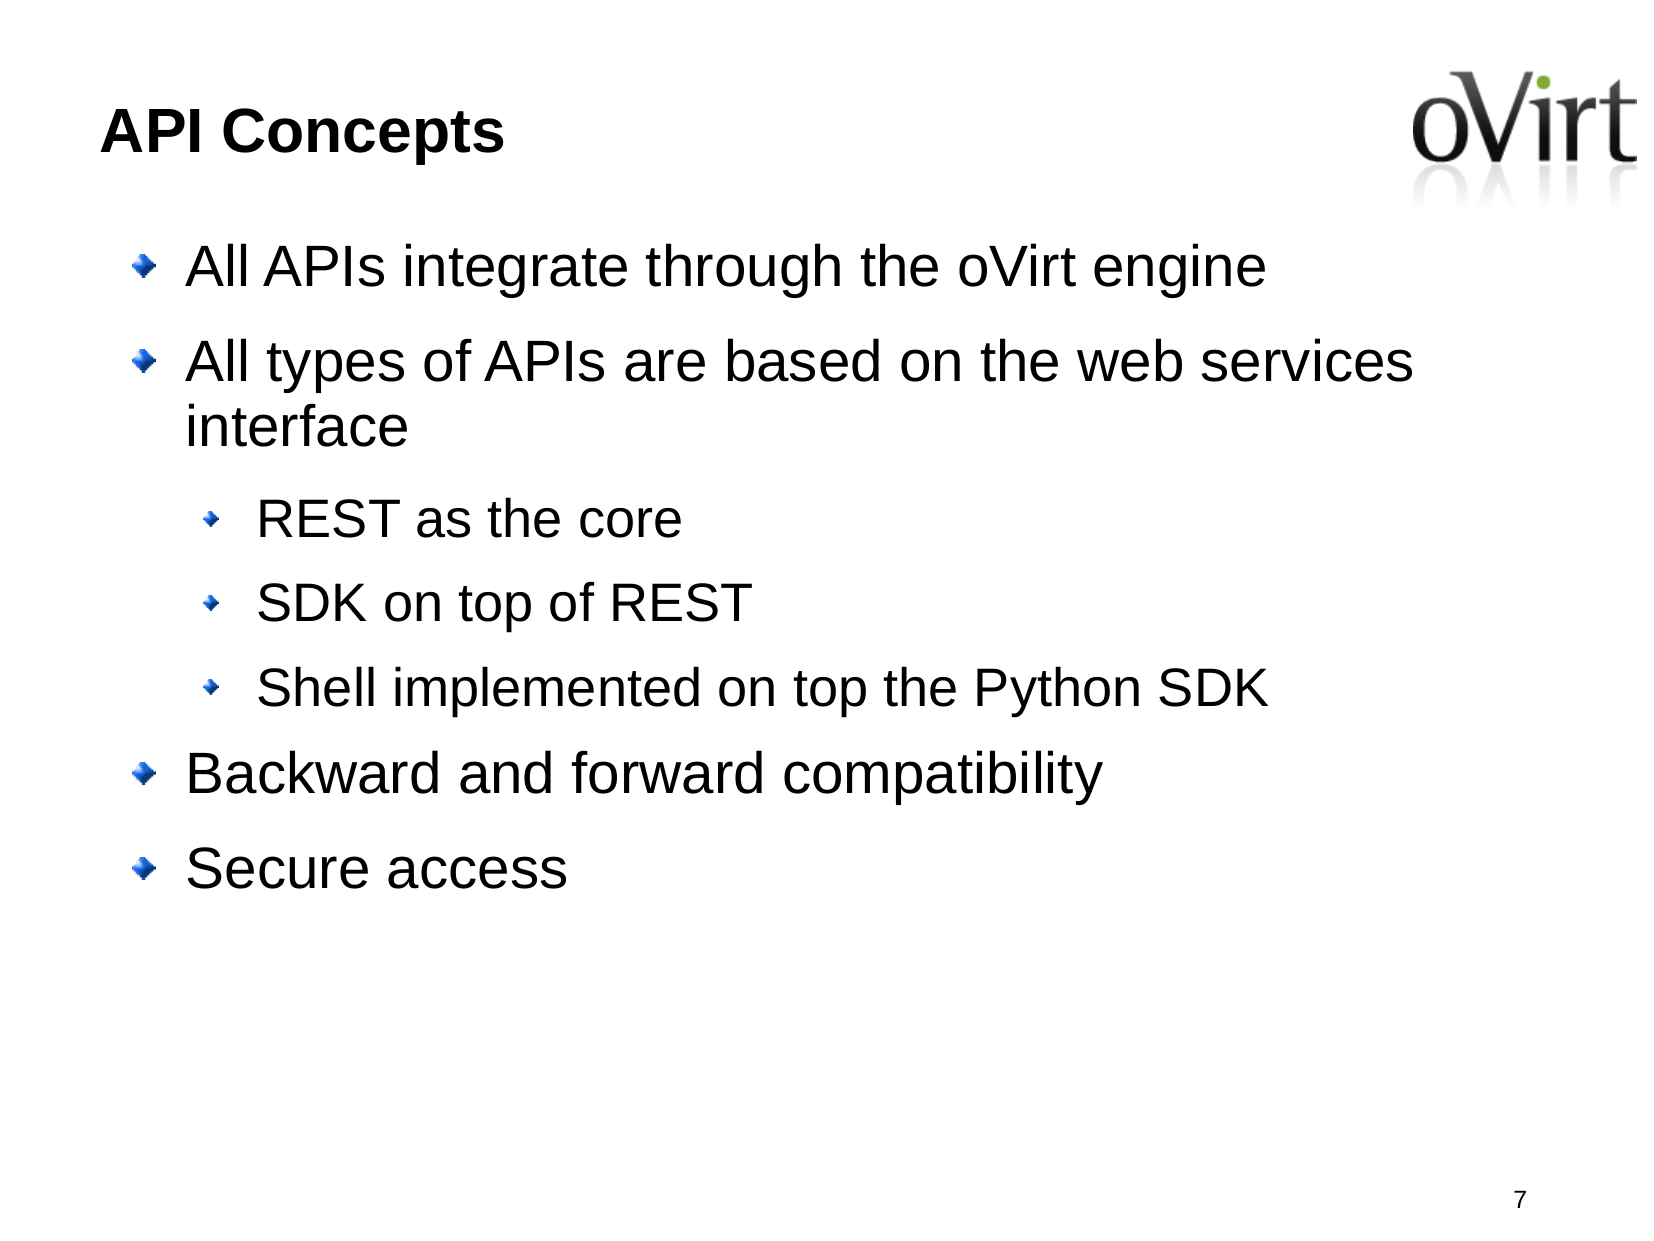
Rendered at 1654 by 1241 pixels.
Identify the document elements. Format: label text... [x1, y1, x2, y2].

list All APIs integrate through the oVirt engine All types of APIs are based on the web services interface REST as the core SDK on top of REST Shell implemented on top the Python SDK Backward and forward compatibility Secure access [114, 189, 1615, 902]
picture [1571, 63, 1637, 212]
title API Concepts [82, 37, 1571, 226]
